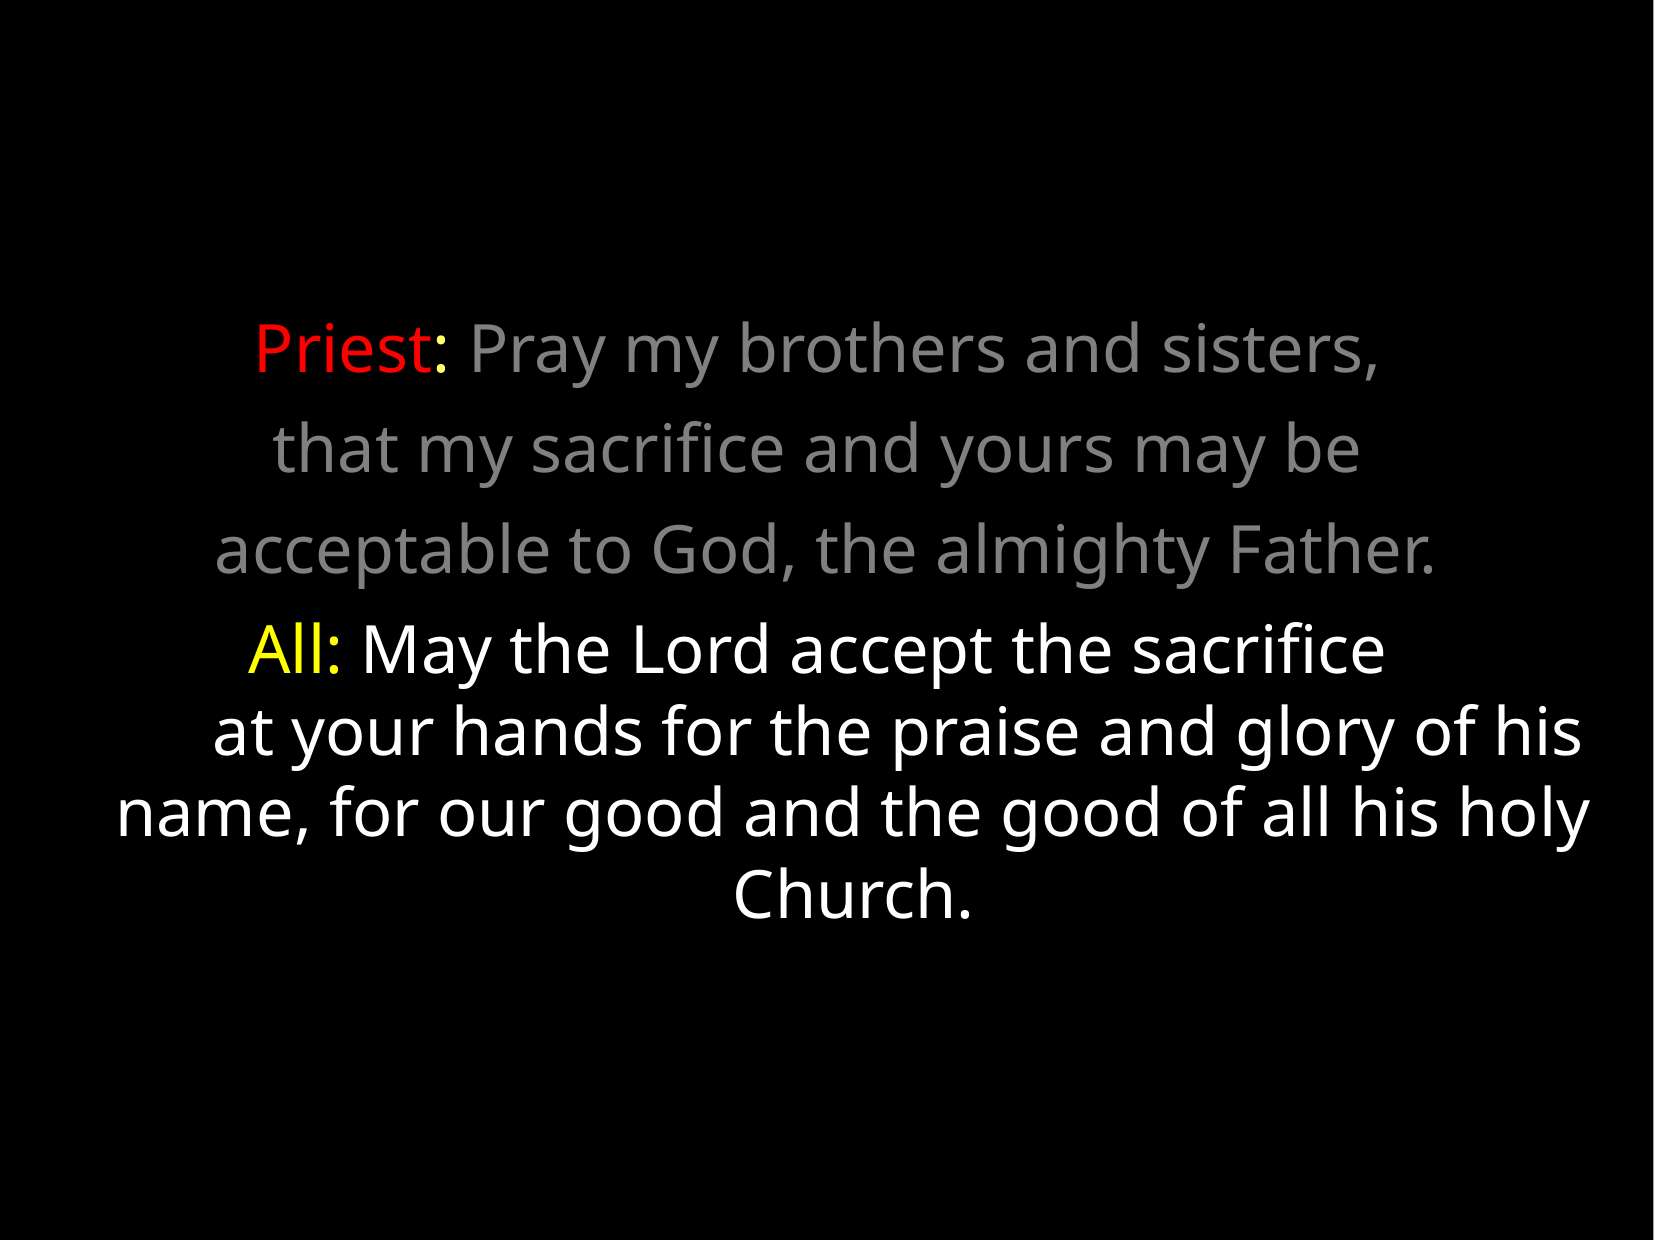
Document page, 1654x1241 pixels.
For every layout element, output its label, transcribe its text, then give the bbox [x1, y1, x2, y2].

list Priest: Pray my brothers and sisters, that my sacrifice and yours may be acceptable to God, the almighty Father. All: May the Lord accept the sacrifice at your hands for the praise and glory of his name, for our good and the good of all his holy Church. [0, 307, 1654, 1241]
